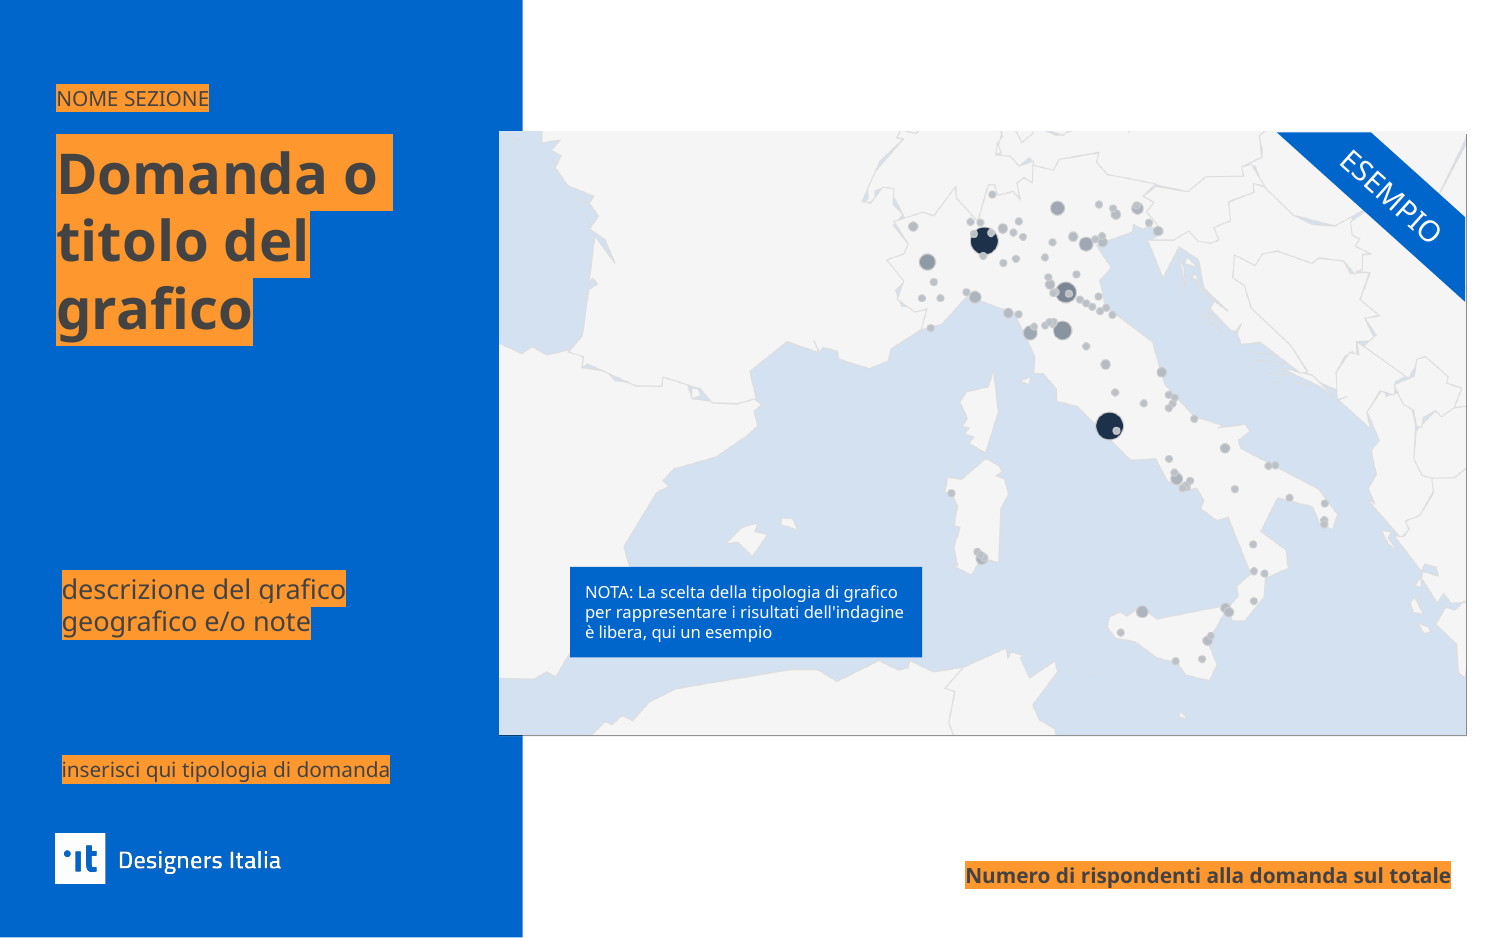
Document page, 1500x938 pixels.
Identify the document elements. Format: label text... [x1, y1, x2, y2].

text_box [1358, 132, 1466, 229]
text_box Numero di rispondenti alla domanda sul totale [854, 847, 1466, 917]
picture [1357, 131, 1467, 230]
text_box [1276, 132, 1466, 302]
text_box NOTA: La scelta della tipologia di grafico per rappresentare i risultati dell'indagine è libera, qui un esempio [570, 566, 923, 658]
text_box [0, 0, 523, 938]
text_box inserisci qui tipologia di domanda [46, 741, 458, 811]
text_box ESEMPIO [1312, 121, 1472, 272]
text_box descrizione del grafico geografico e/o note [46, 557, 458, 627]
text_box Domanda o titolo del grafico [41, 123, 489, 427]
picture [499, 131, 1467, 735]
picture [55, 833, 294, 884]
text_box NOME SEZIONE [41, 72, 463, 124]
